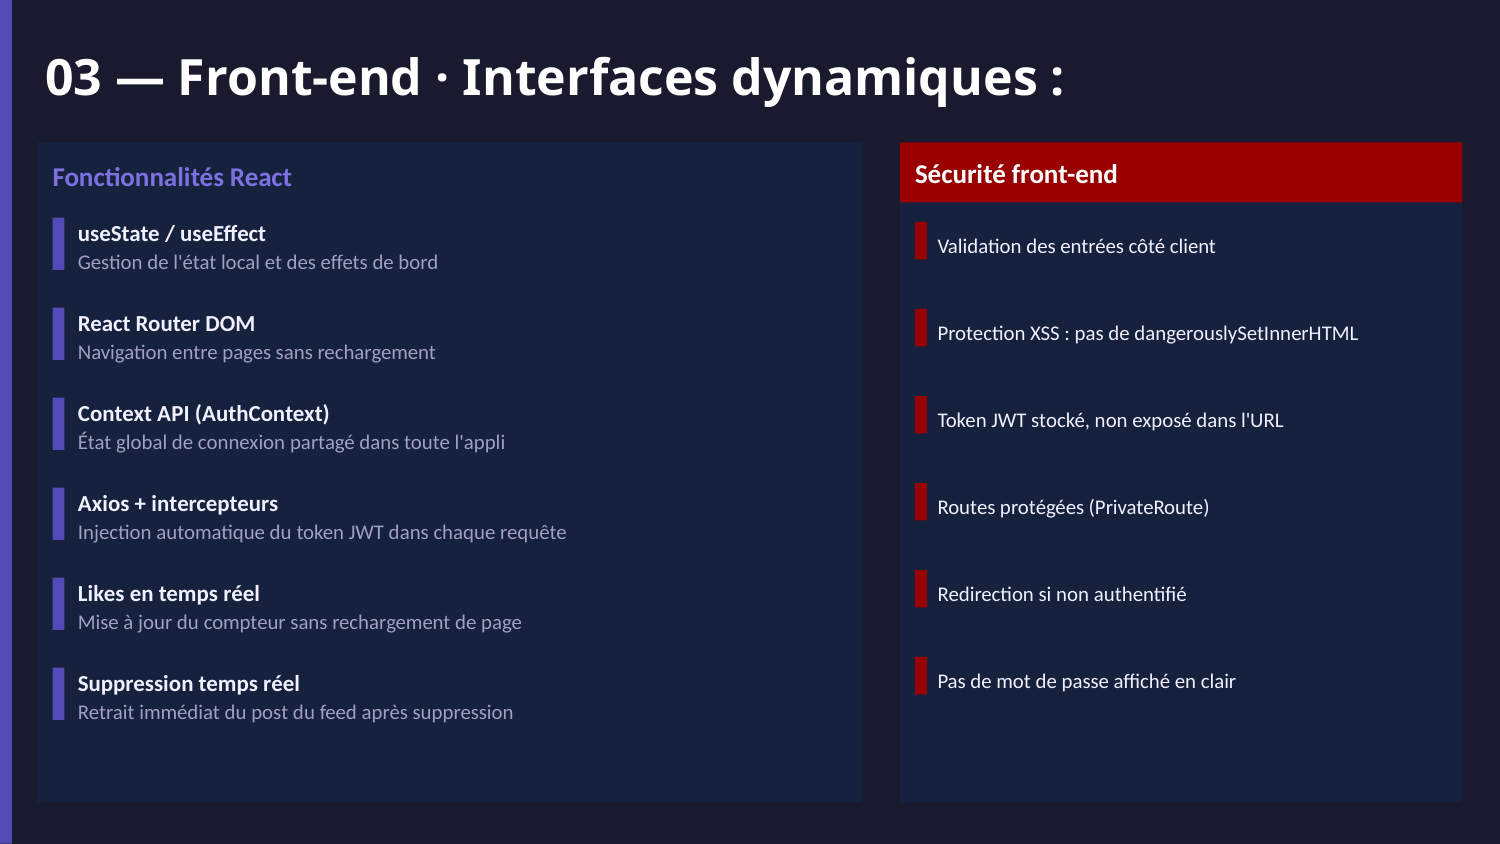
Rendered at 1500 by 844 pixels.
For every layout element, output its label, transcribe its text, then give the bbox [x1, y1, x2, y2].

text_box Fonctionnalités React [52, 145, 833, 206]
text_box Likes en temps réel [77, 577, 423, 605]
text_box Mise à jour du compteur sans rechargement de page [77, 605, 828, 636]
text_box État global de connexion partagé dans toute l'appli [77, 425, 828, 456]
text_box Context API (AuthContext) [77, 397, 423, 425]
text_box Navigation entre pages sans rechargement [77, 335, 828, 366]
text_box Axios + intercepteurs [77, 487, 423, 515]
text_box useState / useEffect [77, 217, 423, 245]
text_box Gestion de l'état local et des effets de bord [77, 245, 828, 276]
text_box Retrait immédiat du post du feed après suppression [77, 695, 828, 726]
text_box Suppression temps réel [77, 667, 423, 695]
text_box React Router DOM [77, 307, 423, 335]
text_box Injection automatique du token JWT dans chaque requête [77, 515, 828, 546]
text_box Redirection si non authentifié [937, 566, 1448, 620]
text_box Routes protégées (PrivateRoute) [937, 480, 1448, 533]
text_box [0, 0, 12, 844]
text_box Protection XSS : pas de dangerouslySetInnerHTML [937, 306, 1448, 359]
text_box [900, 142, 1463, 803]
text_box Sécurité front-end [914, 142, 1440, 203]
text_box Pas de mot de passe affiché en clair [937, 653, 1448, 707]
text_box [37, 142, 863, 803]
text_box Validation des entrées côté client [937, 218, 1448, 272]
text_box 03 — Front-end · Interfaces dynamiques : [44, 29, 1455, 120]
text_box Token JWT stocké, non exposé dans l'URL [937, 393, 1448, 446]
